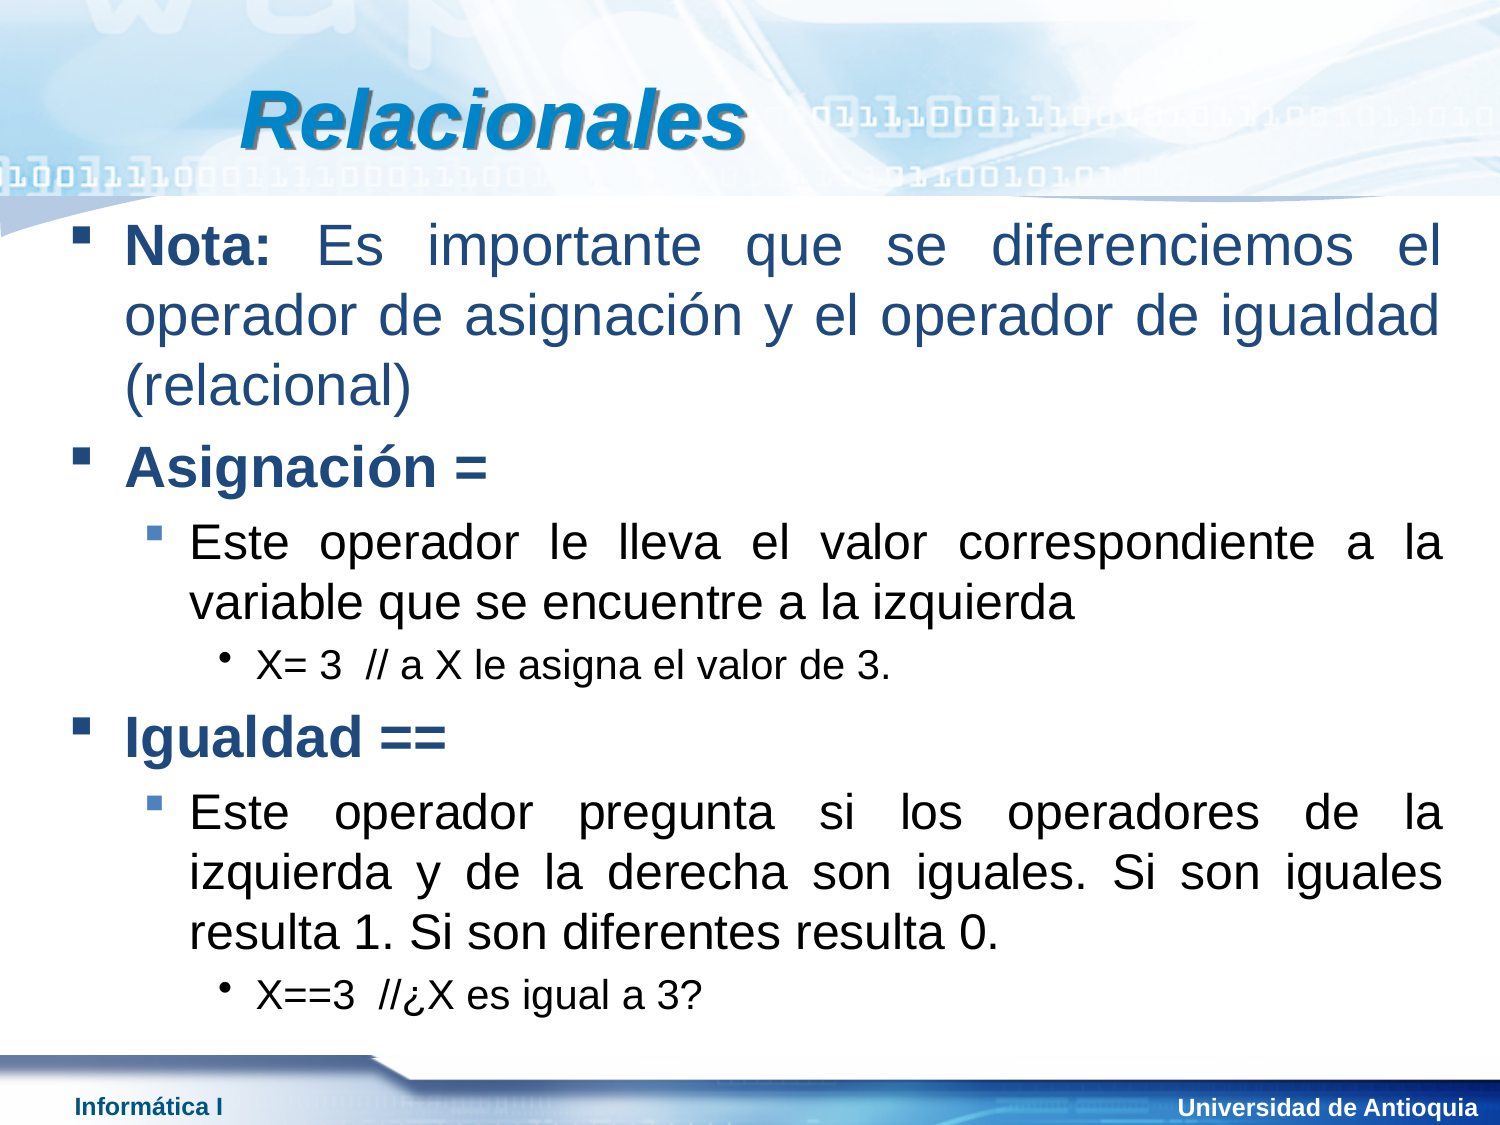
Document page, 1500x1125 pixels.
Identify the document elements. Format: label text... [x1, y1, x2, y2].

title Relacionales [224, 57, 1438, 150]
picture [0, 1055, 1500, 1125]
list Nota: Es importante que se diferenciemos el operador de asignación y el operador de igualdad (relacional) Asignación = Este operador le lleva el valor correspondiente a la variable que se encuentre a la izquierda X= 3 // a X le asigna el valor de 3. Igualdad == Este operador pregunta si los operadores de la izquierda y de la derecha son iguales. Si son iguales resulta 1. Si son diferentes resulta 0. X==3 //¿X es igual a 3? [53, 200, 1459, 1047]
picture [0, 0, 1500, 196]
